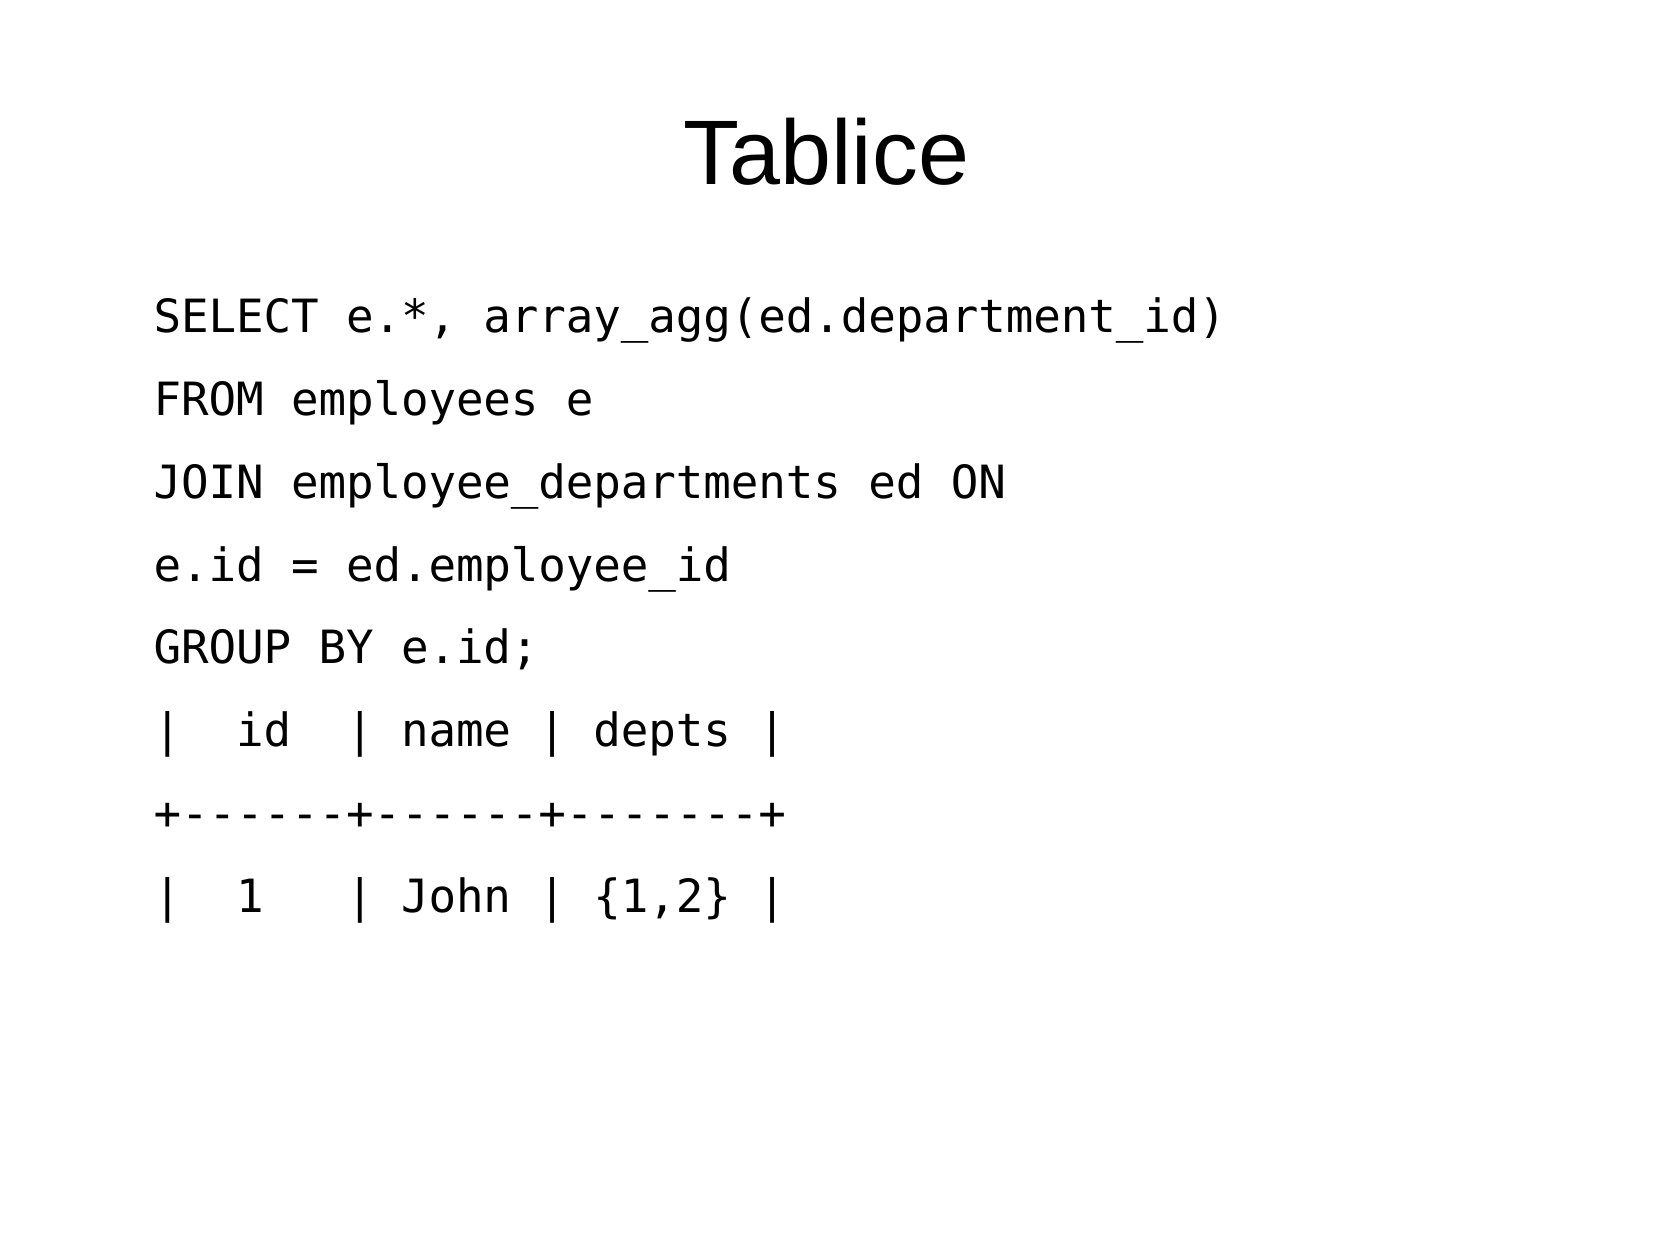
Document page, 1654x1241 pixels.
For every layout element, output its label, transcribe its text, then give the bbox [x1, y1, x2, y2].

title Tablice [82, 49, 1571, 257]
list SELECT e.*, array_agg(ed.department_id) FROM employees e JOIN employee_departments ed ON e.id = ed.employee_id GROUP BY e.id; | id | name | depts | +------+------+-------+ | 1 | John | {1,2} | [82, 290, 1571, 1010]
